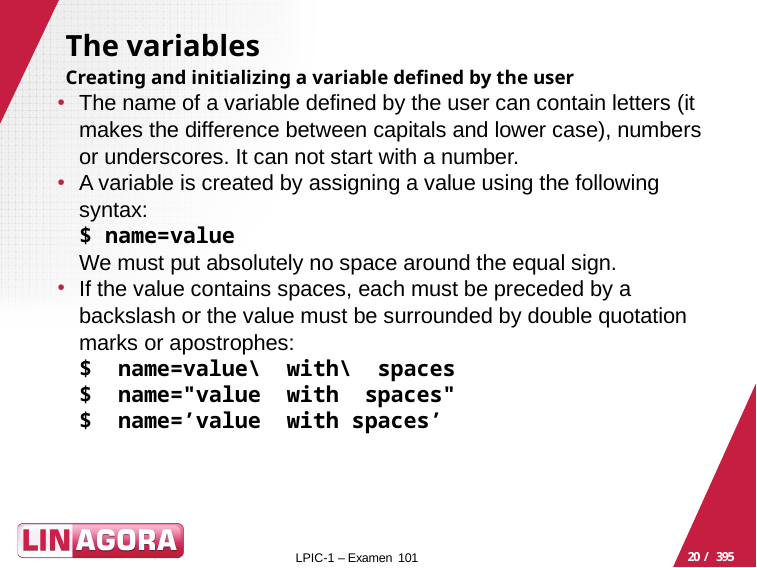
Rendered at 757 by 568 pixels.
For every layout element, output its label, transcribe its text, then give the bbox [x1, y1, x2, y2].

text_box Creating and initializing a variable defined by the user The name of a variable defined by the user can contain letters (it makes the difference between capitals and lower case), numbers or underscores. It can not start with a number. A variable is created by assigning a value using the following syntax: $ name=value We must put absolutely no space around the equal sign. If the value contains spaces, each must be preceded by a backslash or the value must be surrounded by double quotation marks or apostrophes: $ name=value\ with\ spaces $ name="value with spaces" $ name=’value with spaces’ [55, 65, 720, 462]
text_box [17, 520, 184, 562]
text_box LPIC-1 – Examen 101 [293, 549, 420, 568]
picture [0, 0, 352, 352]
text_box The variables [63, 26, 697, 65]
text_box <number> / 395 [683, 549, 747, 568]
